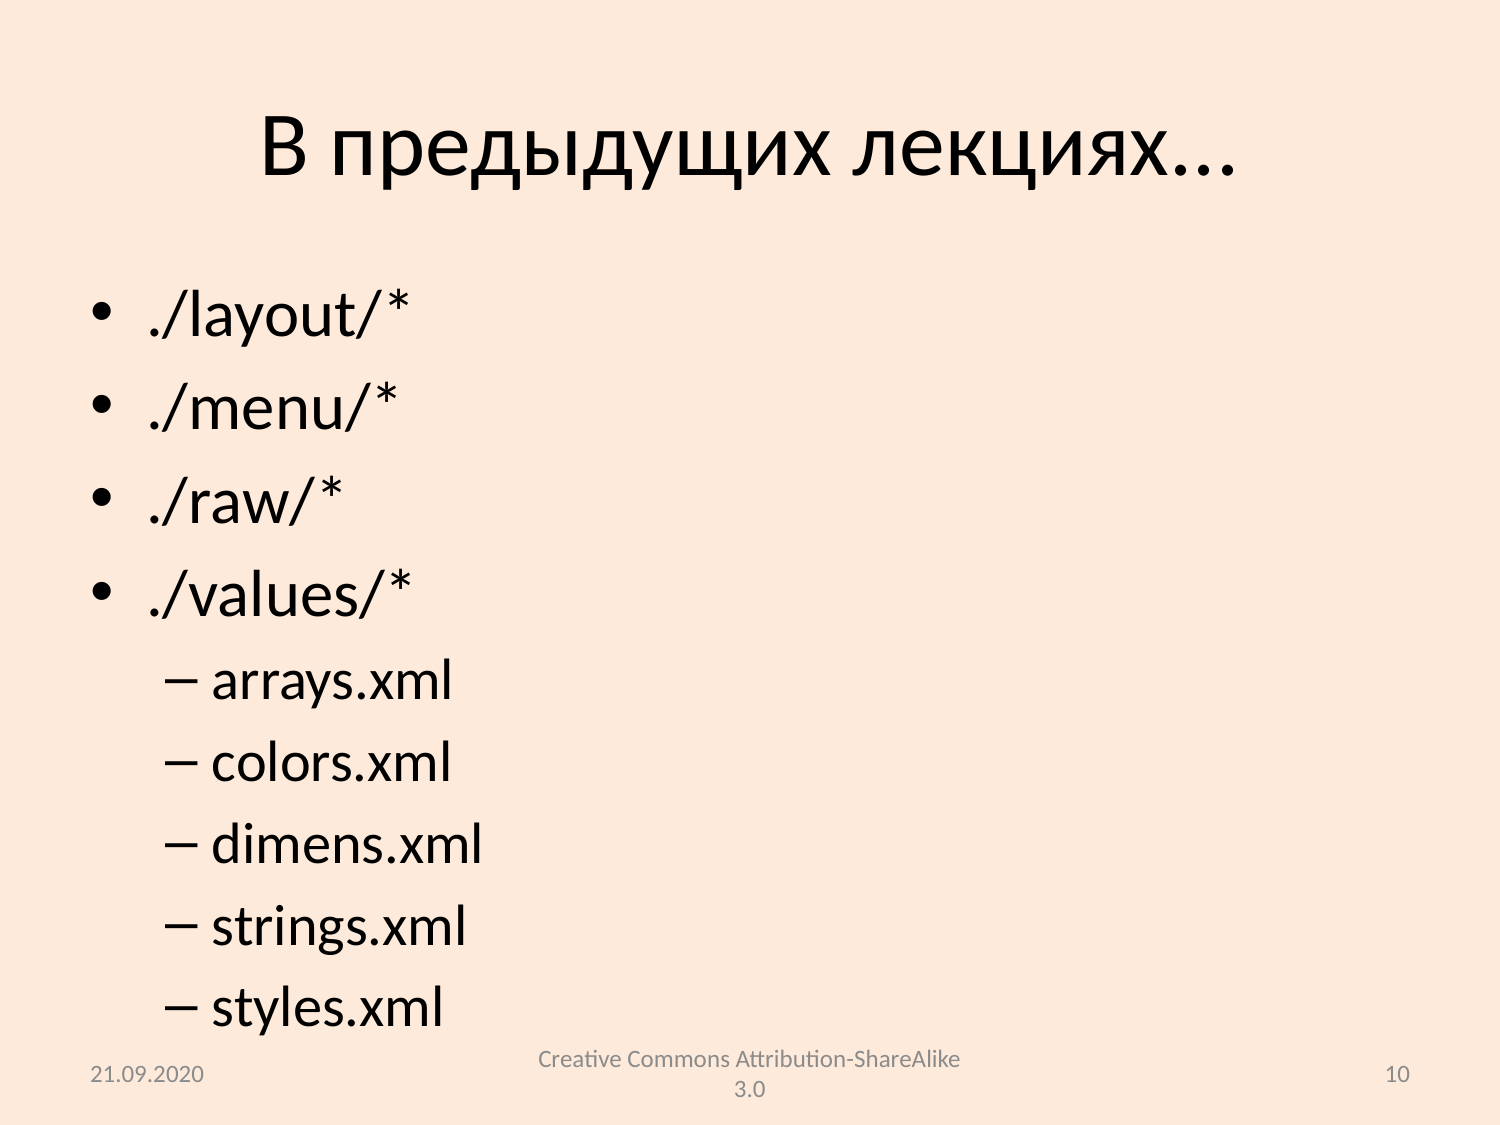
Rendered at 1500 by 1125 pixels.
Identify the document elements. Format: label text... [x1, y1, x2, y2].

list ./layout/* ./menu/* ./raw/* ./values/* arrays.xml colors.xml dimens.xml strings.xml styles.xml [75, 262, 1425, 1005]
title В предыдущих лекциях... [75, 45, 1425, 233]
